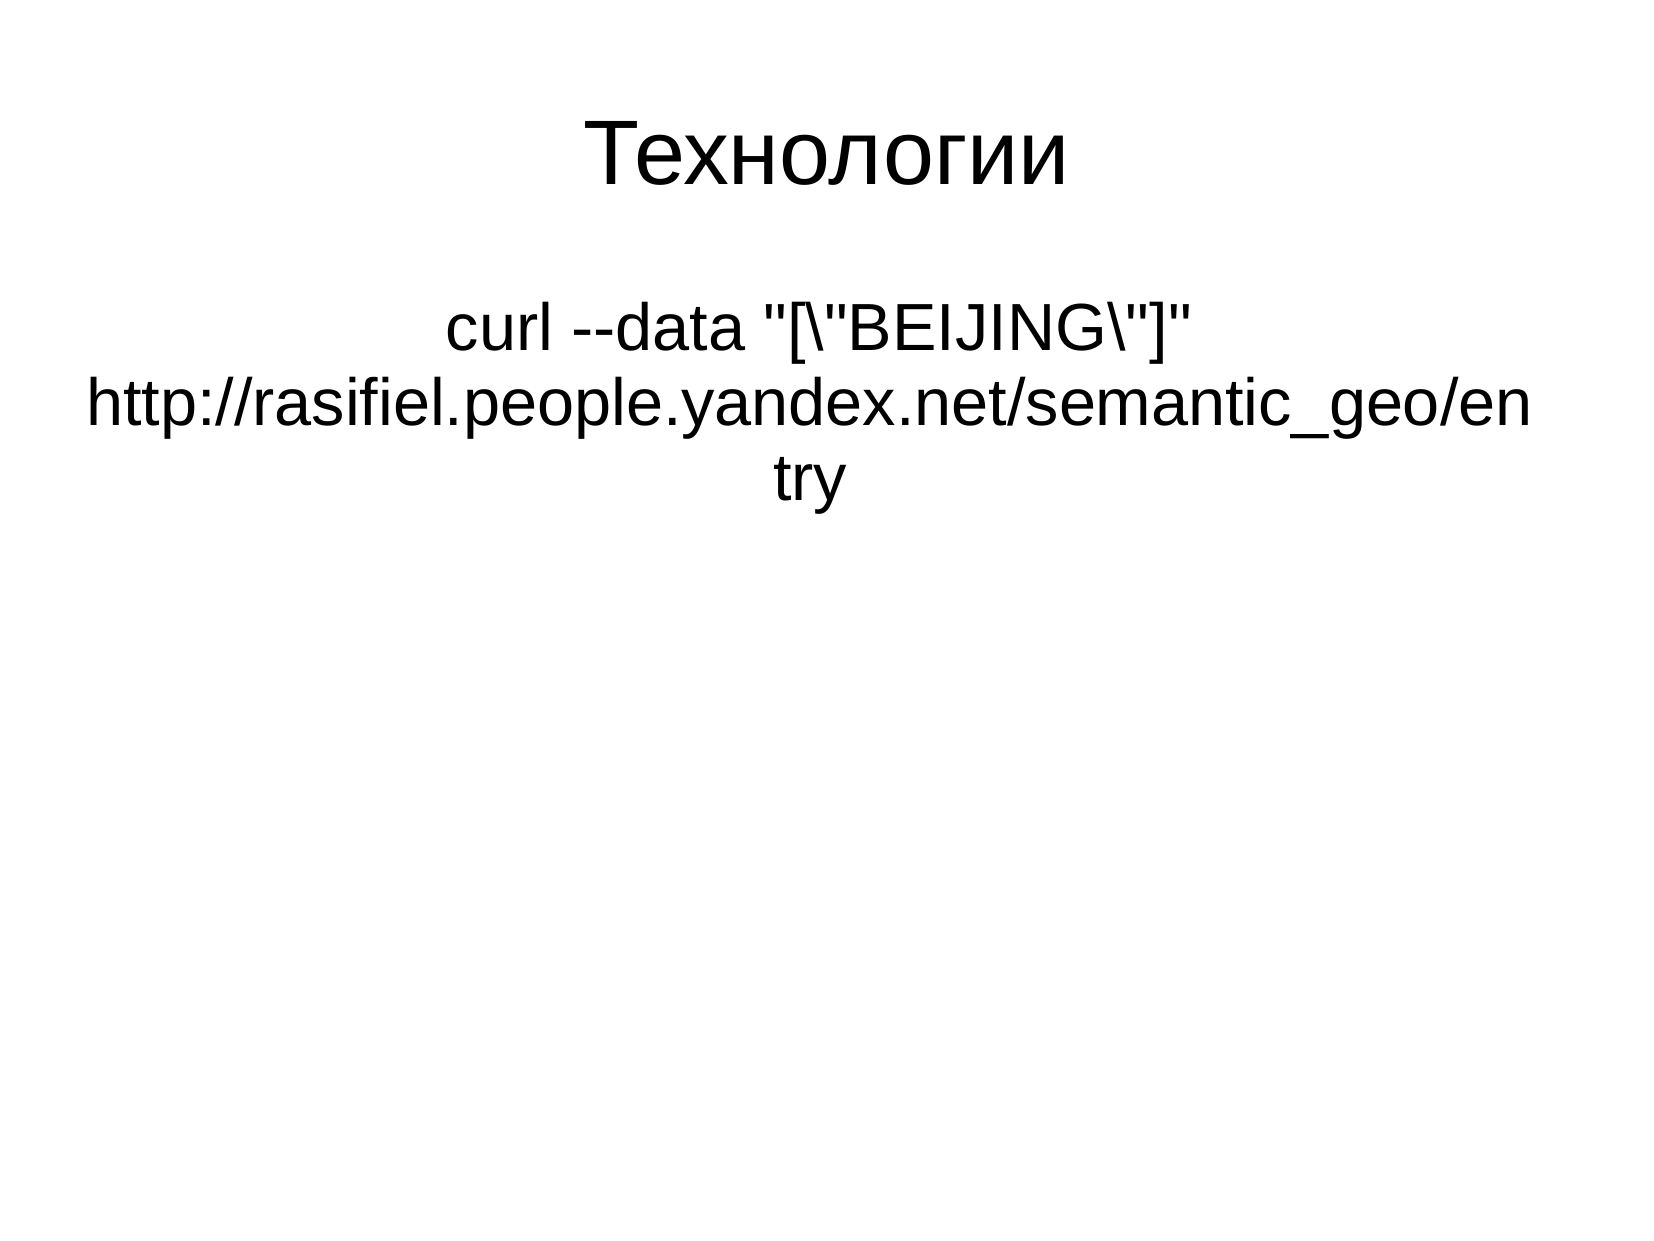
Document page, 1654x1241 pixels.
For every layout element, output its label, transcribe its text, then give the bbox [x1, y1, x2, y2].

title Технологии [82, 49, 1571, 257]
list curl --data "[\"BEIJING\"]" http://rasifiel.people.yandex.net/semantic_geo/entry [82, 290, 1538, 1010]
